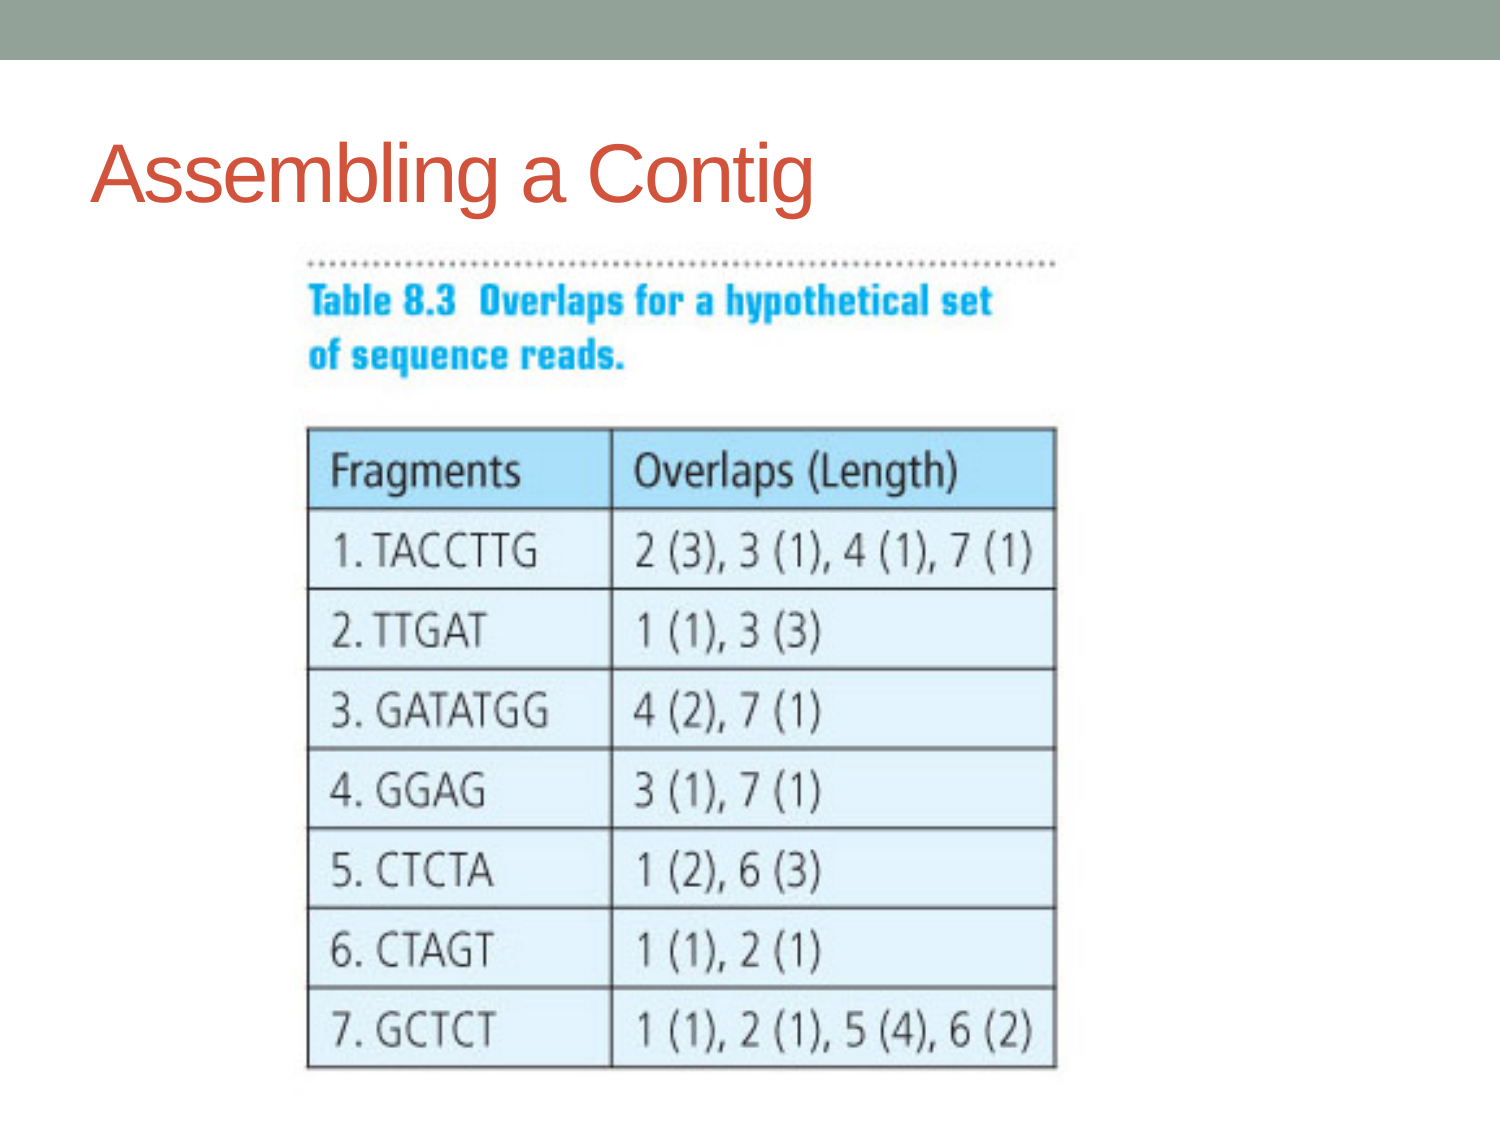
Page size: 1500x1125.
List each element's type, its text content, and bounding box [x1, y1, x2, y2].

title Assembling a Contig [75, 87, 1425, 250]
picture [253, 250, 1100, 1100]
